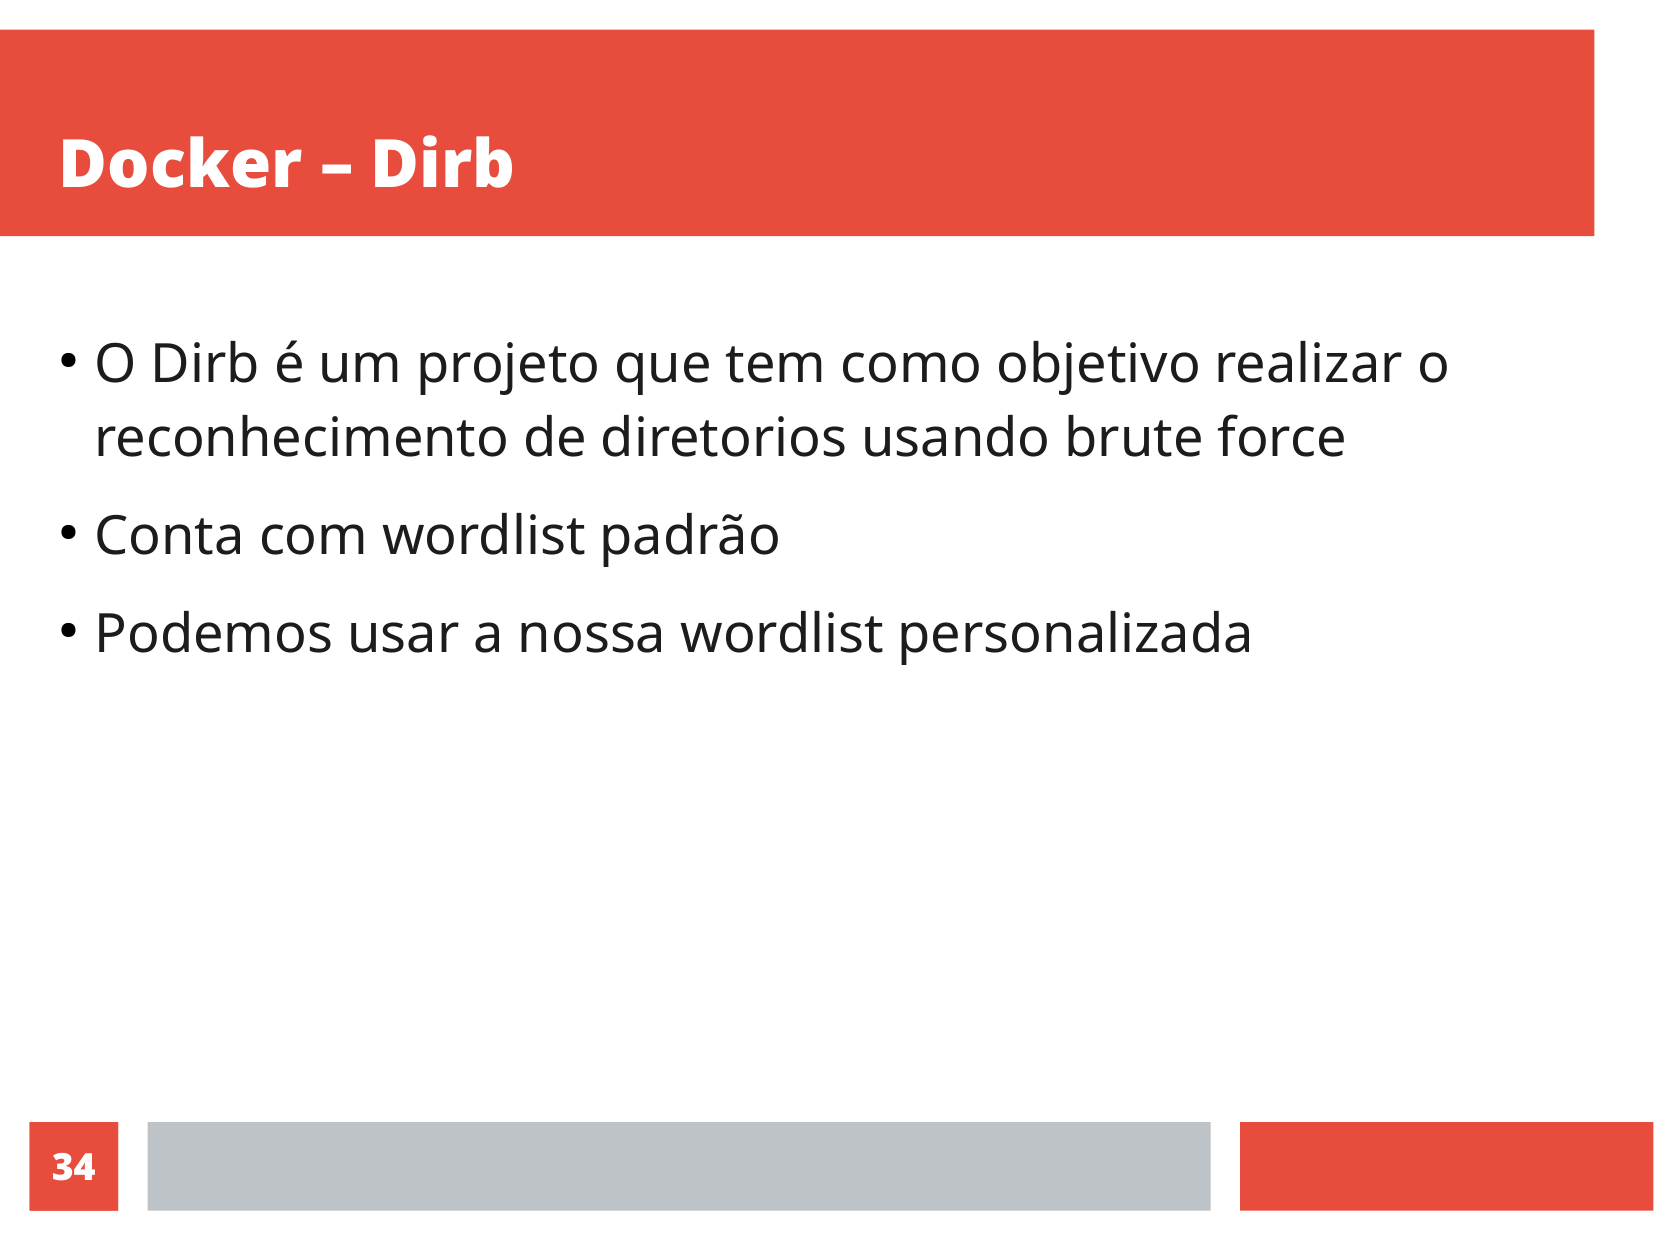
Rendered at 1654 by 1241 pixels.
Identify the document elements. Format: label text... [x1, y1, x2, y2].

list O Dirb é um projeto que tem como objetivo realizar o reconhecimento de diretorios usando brute force Conta com wordlist padrão Podemos usar a nossa wordlist personalizada [59, 324, 1565, 1093]
title Docker – Dirb [59, 59, 1595, 207]
